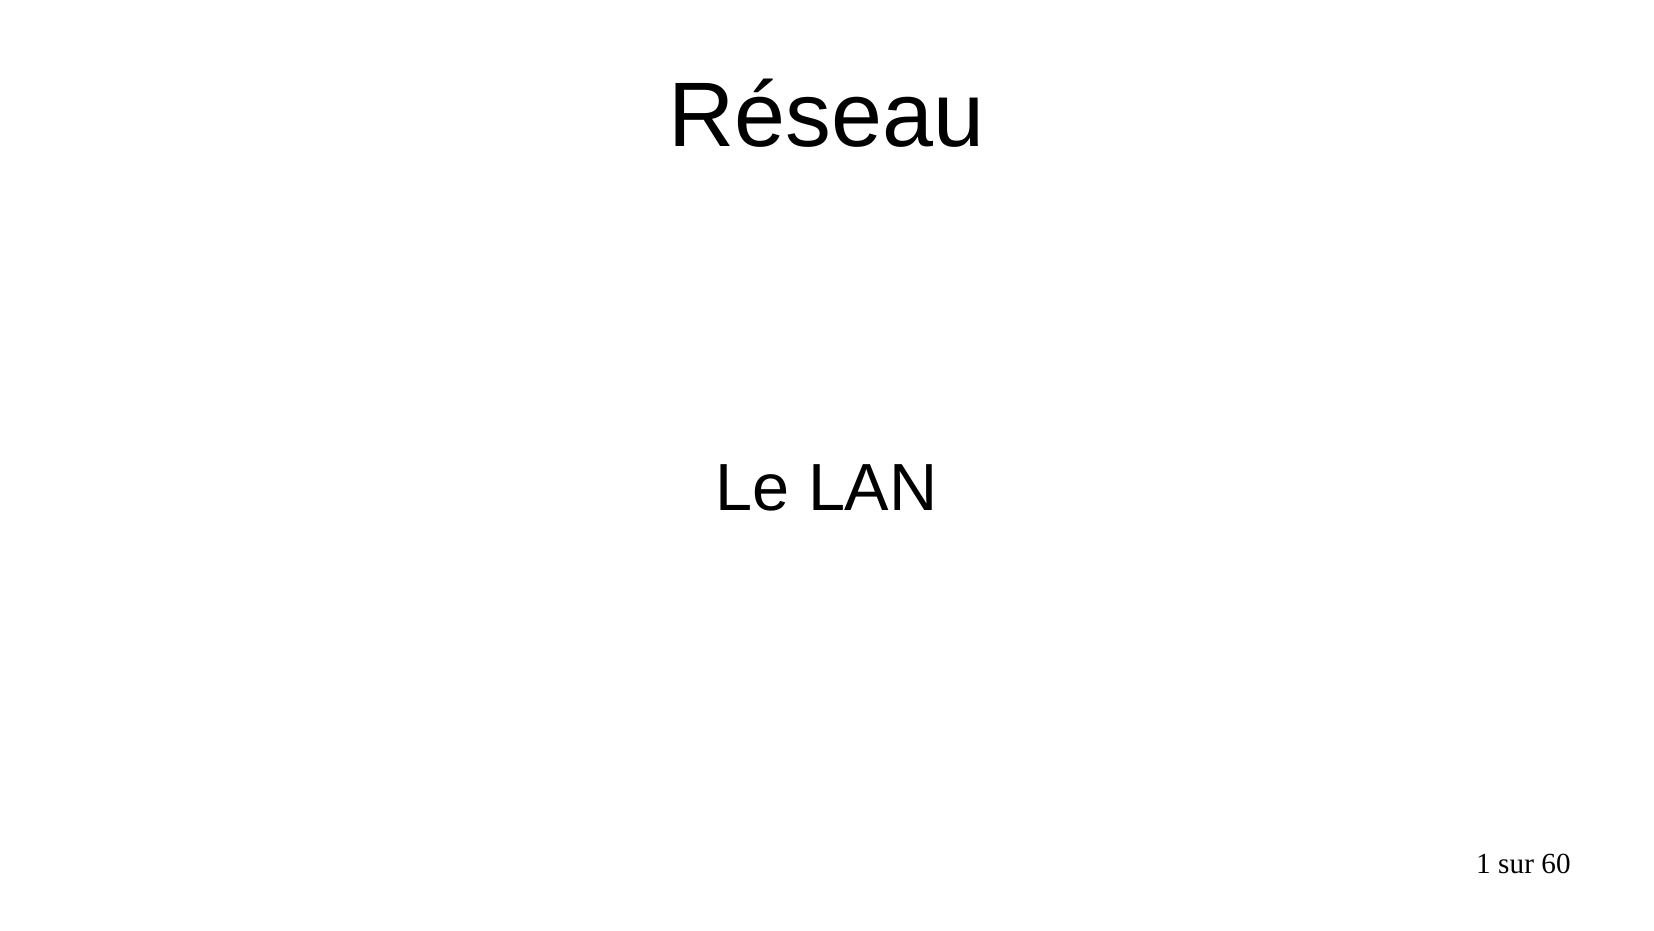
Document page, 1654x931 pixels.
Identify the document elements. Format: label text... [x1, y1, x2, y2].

title Réseau [82, 37, 1571, 193]
subtitle Le LAN [82, 217, 1571, 758]
